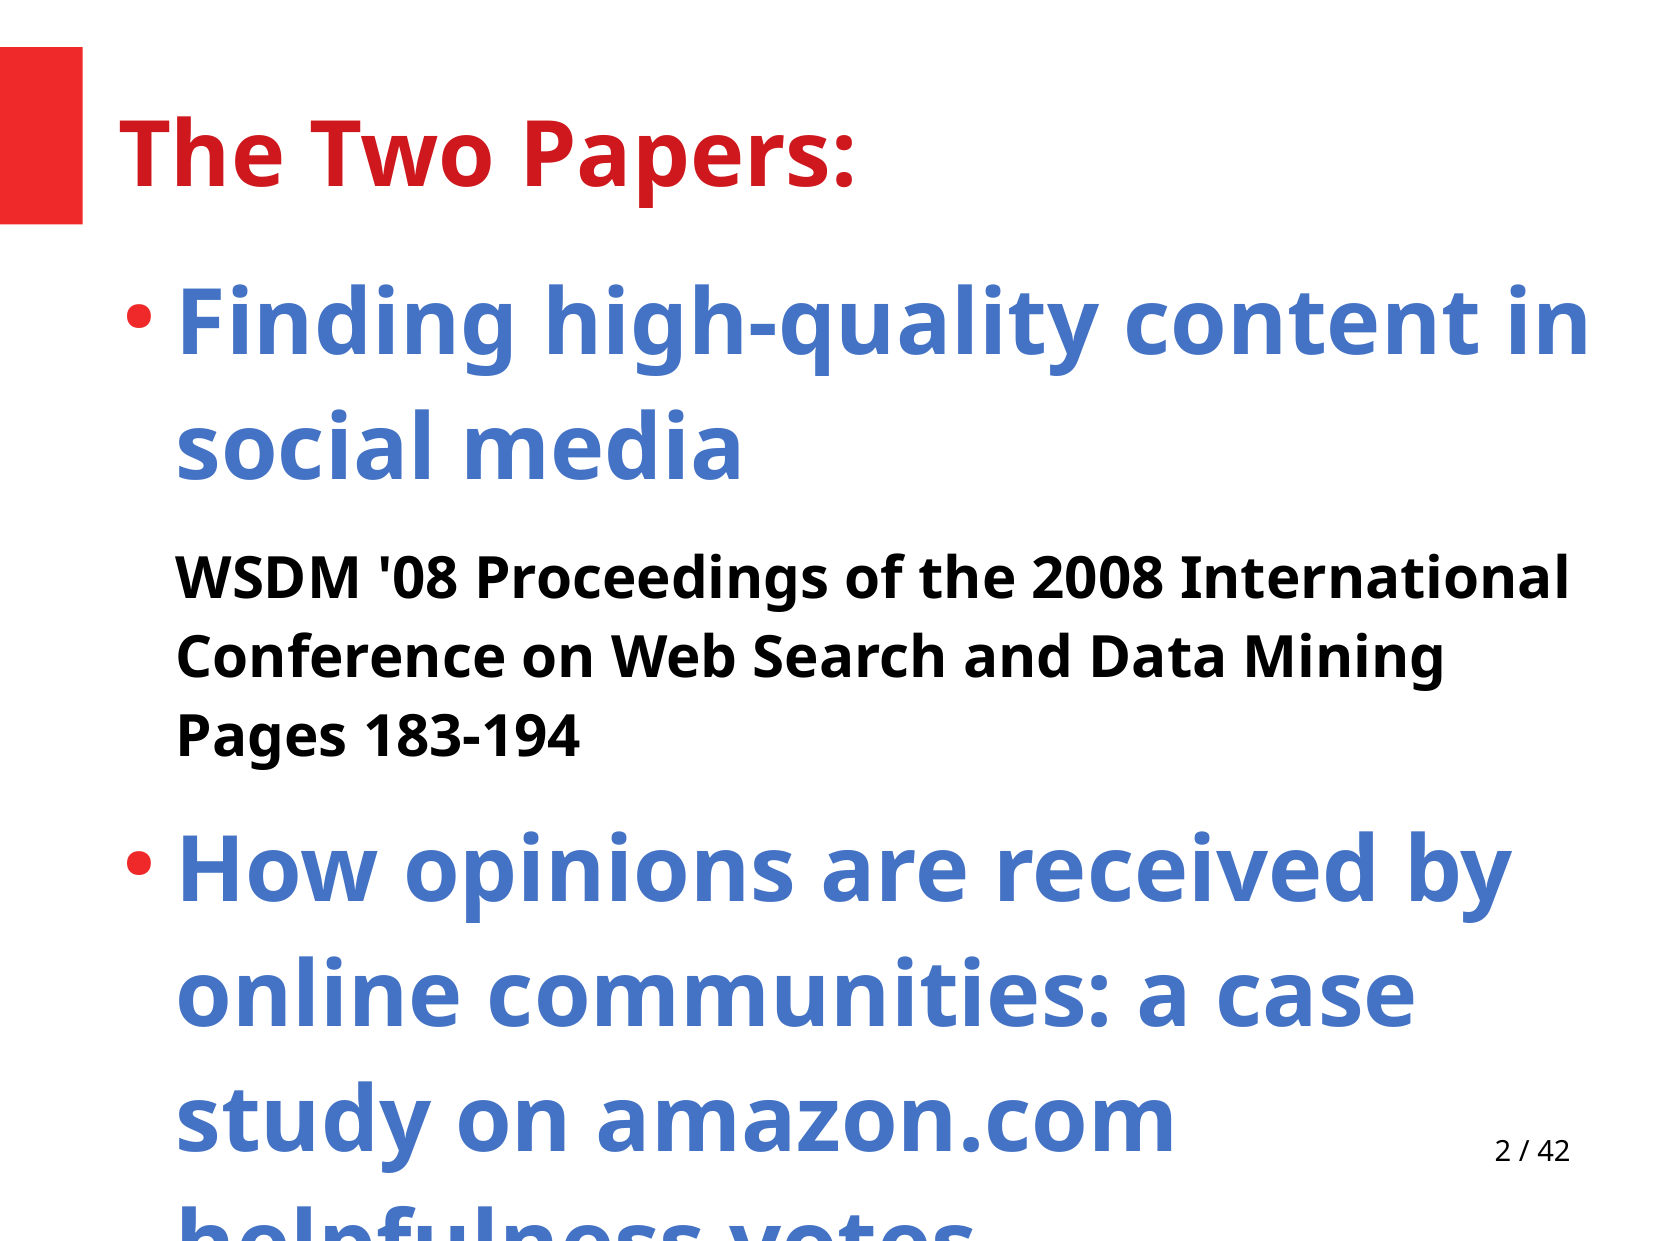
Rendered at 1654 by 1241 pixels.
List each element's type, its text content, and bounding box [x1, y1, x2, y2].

title The Two Papers: [118, 49, 1571, 256]
list Finding high-quality content in social media WSDM '08 Proceedings of the 2008 International Conference on Web Search and Data Mining Pages 183-194 How opinions are received by online communities: a case study on amazon.com helpfulness votes WWW '09 Proceedings of the 18th international conference on World wide web Pages 141-150 [105, 256, 1606, 1186]
